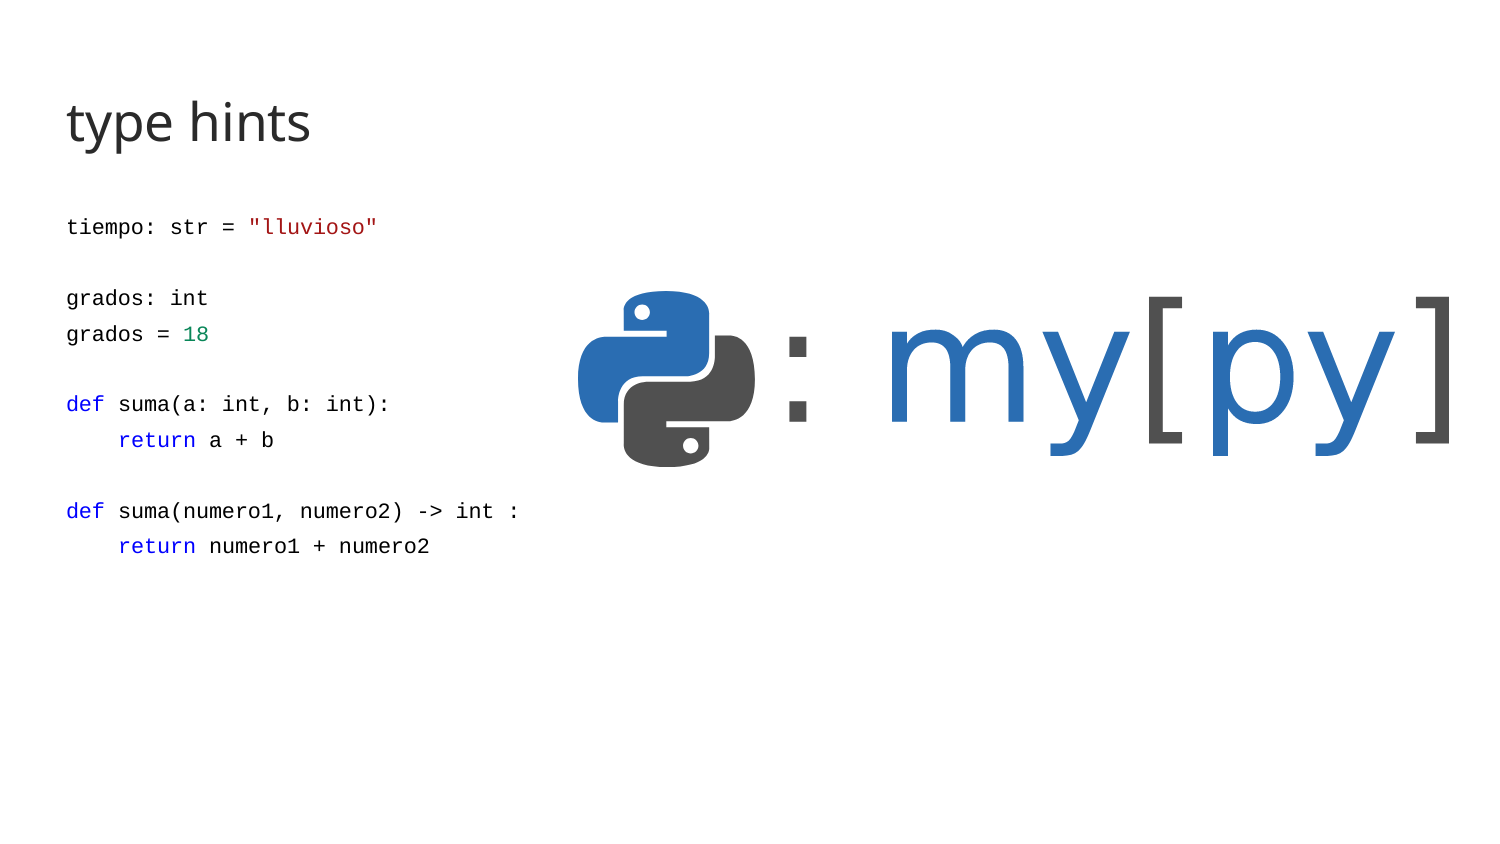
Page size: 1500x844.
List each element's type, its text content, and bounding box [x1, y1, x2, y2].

list tiempo: str = "lluvioso" grados: int grados = 18 def suma(a: int, b: int): return a + b def suma(numero1, numero2) -> int : return numero1 + numero2 [51, 189, 728, 694]
title type hints [51, 72, 1449, 167]
picture [578, 291, 1449, 468]
